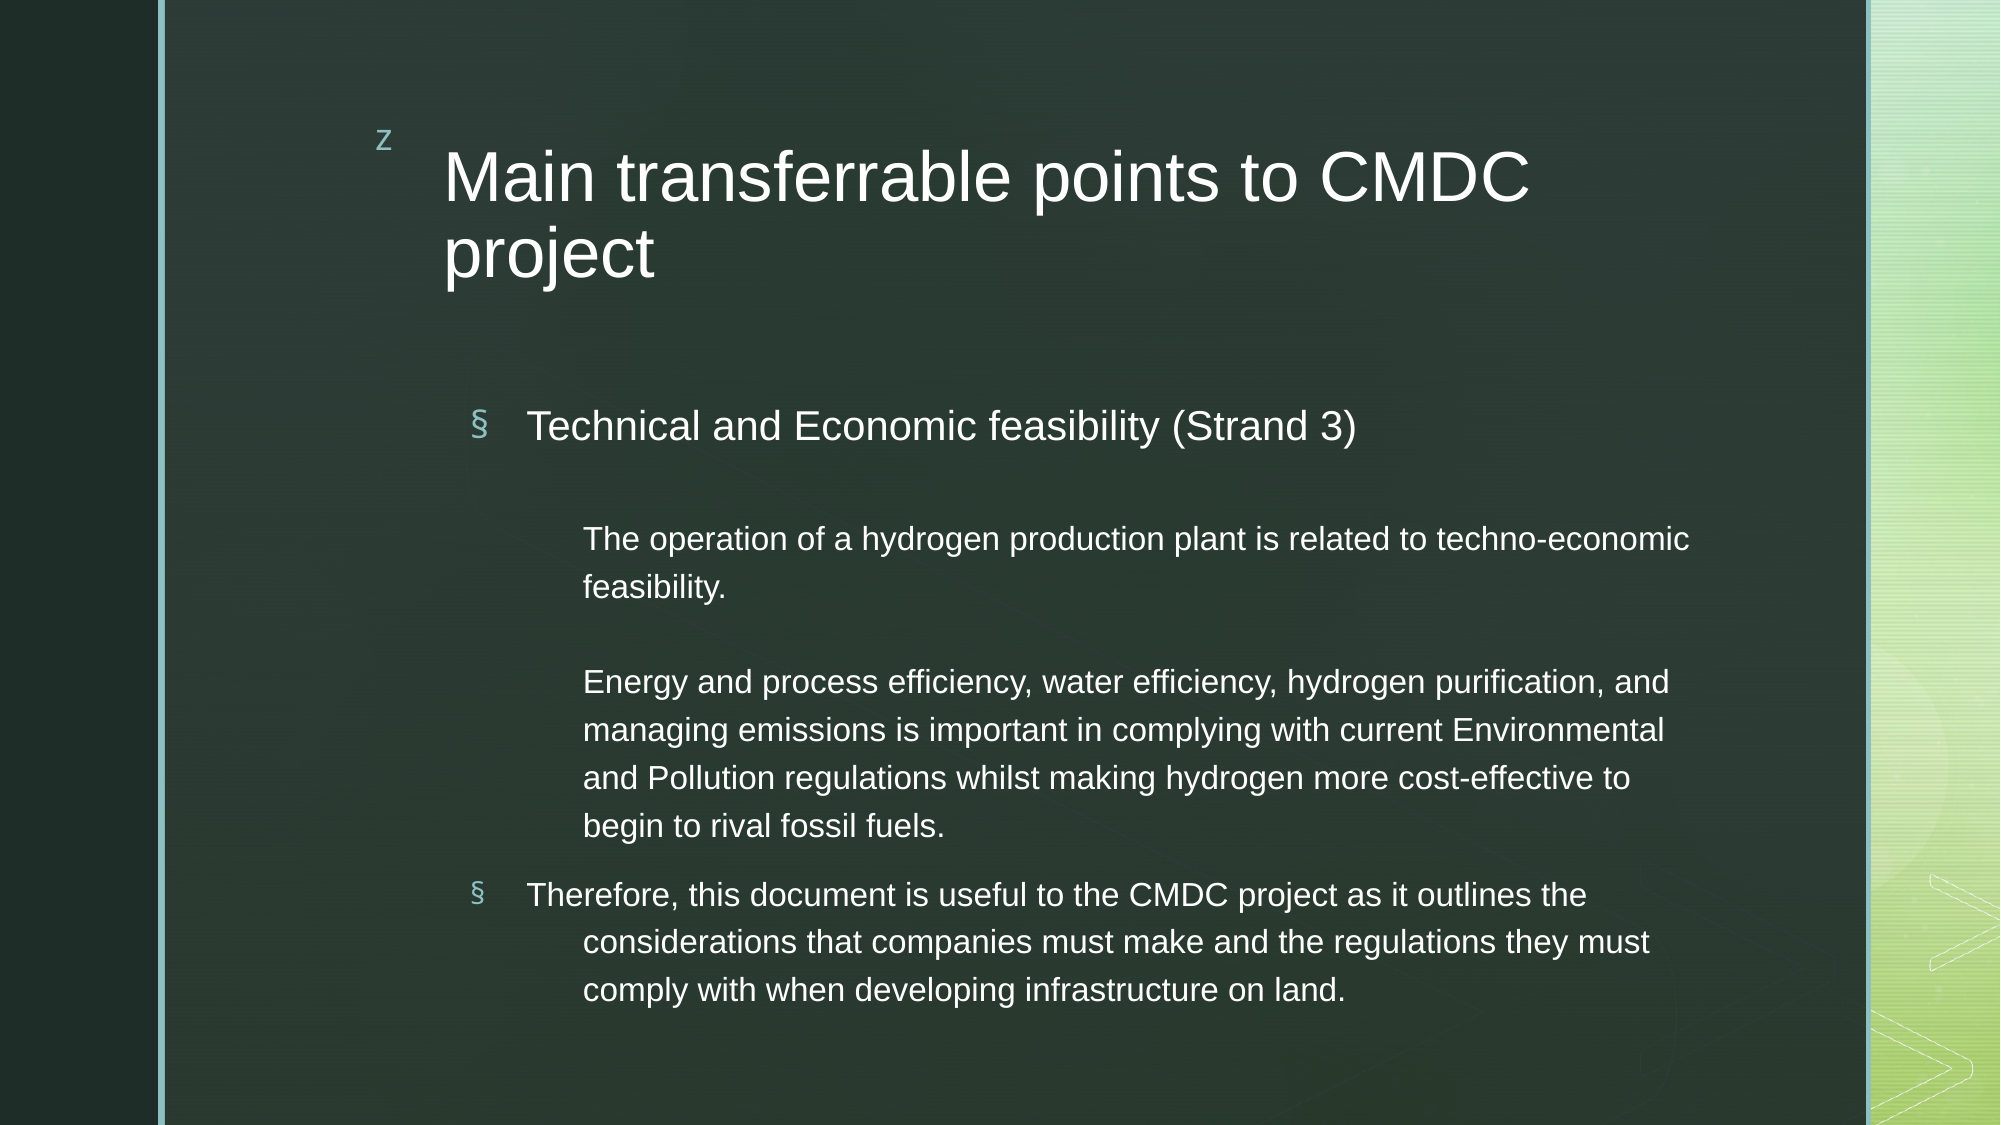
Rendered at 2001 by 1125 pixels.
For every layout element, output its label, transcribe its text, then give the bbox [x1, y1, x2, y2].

title Main transferrable points to CMDC project [428, 132, 1734, 310]
list Technical and Economic feasibility (Strand 3) The operation of a hydrogen production plant is related to techno-economic feasibility. Energy and process efficiency, water efficiency, hydrogen purification, and managing emissions is important in complying with current Environmental and Pollution regulations whilst making hydrogen more cost-effective to begin to rival fossil fuels. Therefore, this document is useful to the CMDC project as it outlines the considerations that companies must make and the regulations they must comply with when developing infrastructure on land. [454, 336, 1734, 1061]
